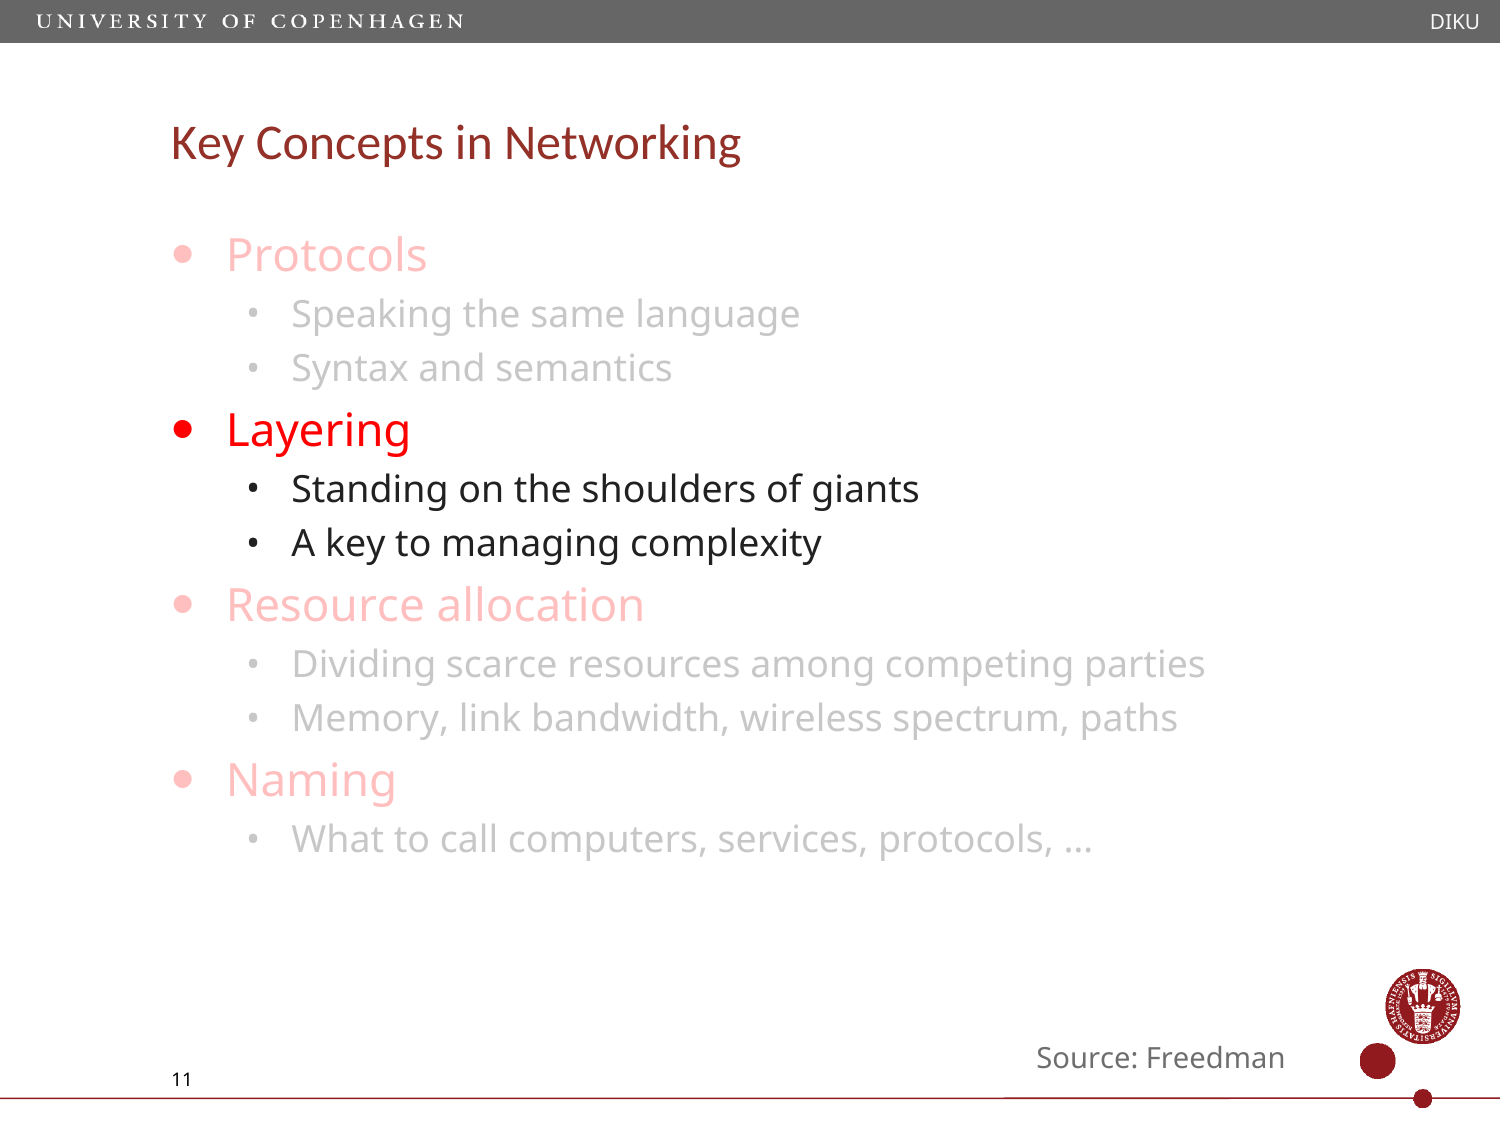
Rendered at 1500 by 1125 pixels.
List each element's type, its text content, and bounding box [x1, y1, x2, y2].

text_box Protocols Speaking the same language Syntax and semantics Layering Standing on the shoulders of giants A key to managing complexity Resource allocation Dividing scarce resources among competing parties Memory, link bandwidth, wireless spectrum, paths Naming What to call computers, services, protocols, … [171, 408, 1329, 585]
text_box Key Concepts in Networking [171, 75, 1329, 171]
picture [0, 910, 1500, 1122]
text_box [150, 210, 1381, 408]
text_box DIKU [469, 0, 1495, 43]
text_box [150, 585, 1381, 946]
text_box <number> [171, 1067, 522, 1092]
text_box Source: Freedman [1021, 1031, 1341, 1083]
